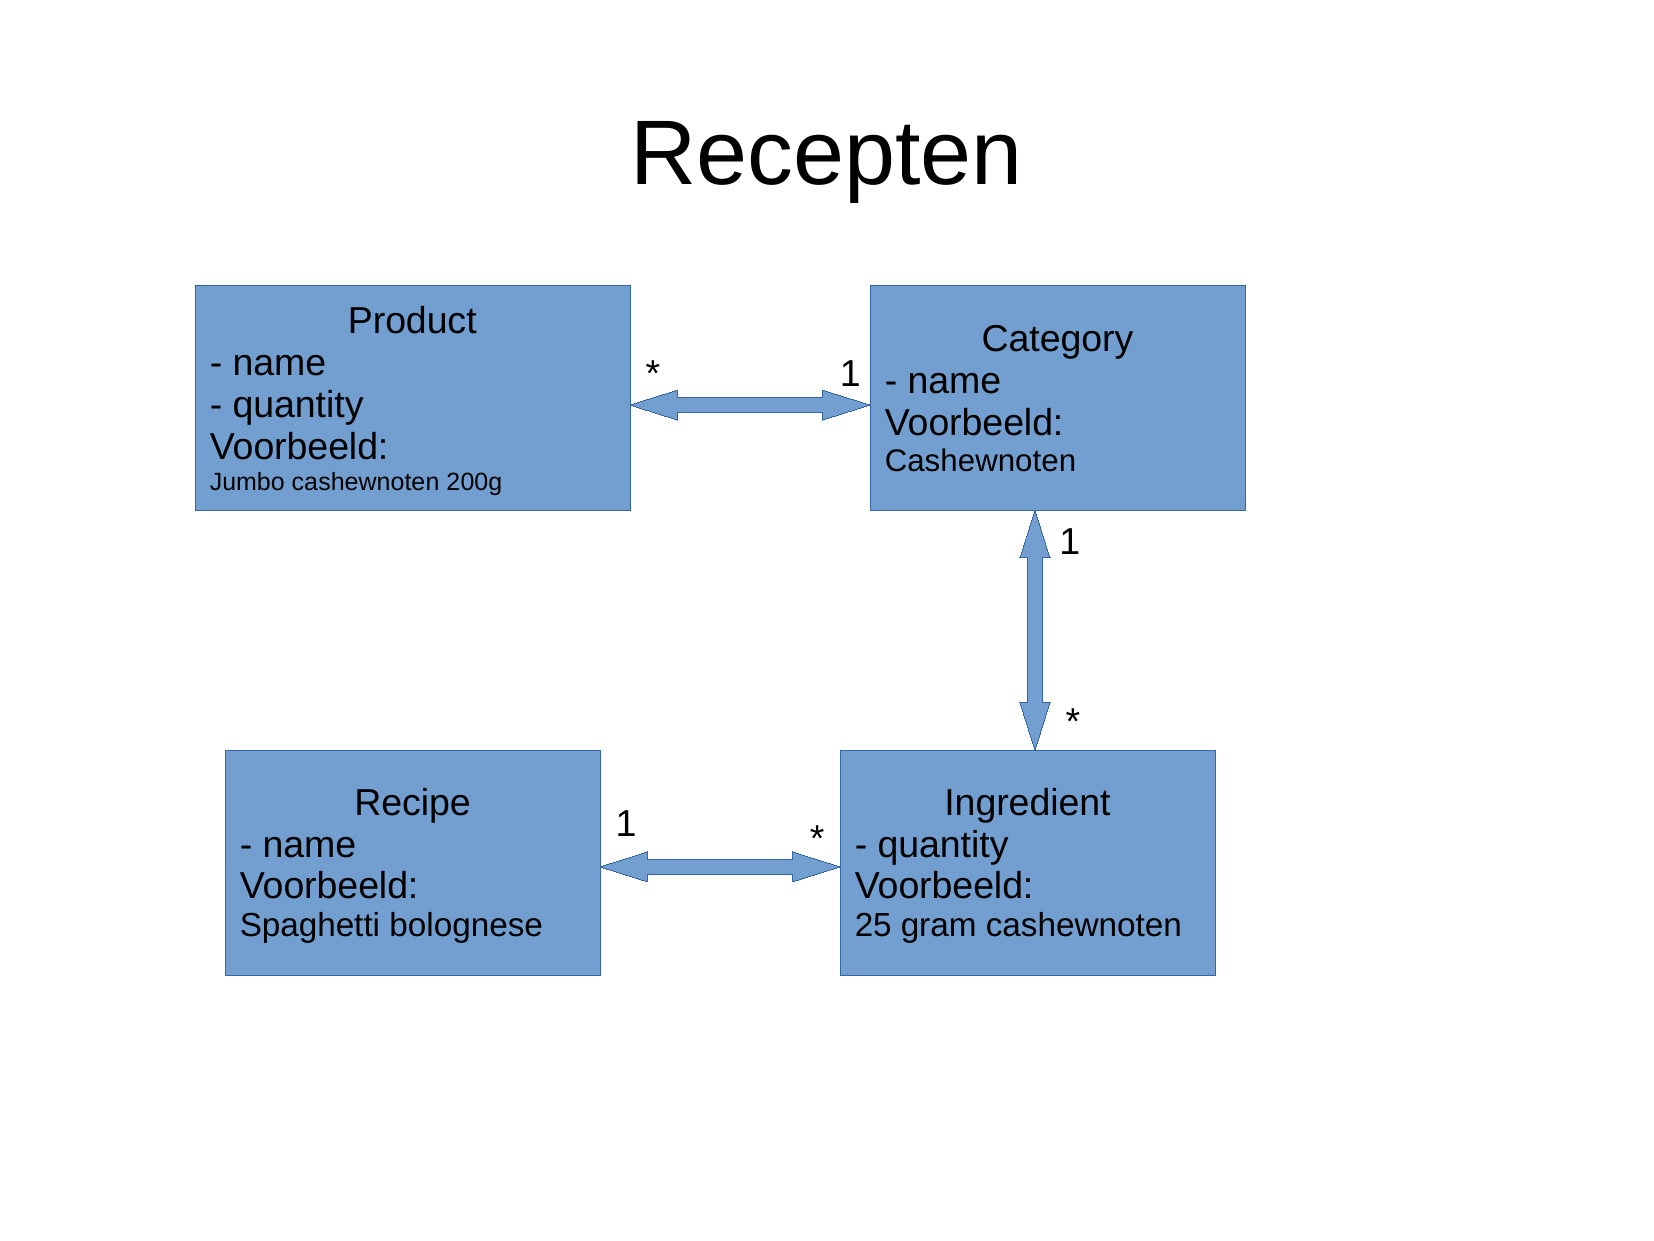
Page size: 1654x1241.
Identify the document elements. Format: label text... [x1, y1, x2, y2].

text_box 1 [1044, 513, 1096, 571]
text_box * [795, 810, 840, 882]
text_box Category - name Voorbeeld: Cashewnoten [870, 285, 1246, 511]
text_box Product - name - quantity Voorbeeld: Jumbo cashewnoten 200g [195, 285, 631, 511]
text_box * [630, 345, 676, 417]
text_box Recipe - name Voorbeeld: Spaghetti bolognese [225, 750, 601, 976]
text_box [668, 390, 832, 421]
text_box 1 [825, 345, 876, 417]
text_box Ingredient - quantity Voorbeeld: 25 gram cashewnoten [840, 750, 1216, 976]
text_box * [1050, 693, 1096, 751]
text_box 1 [601, 795, 646, 882]
text_box [1019, 510, 1050, 751]
text_box [646, 851, 795, 882]
title Recepten [82, 49, 1571, 257]
